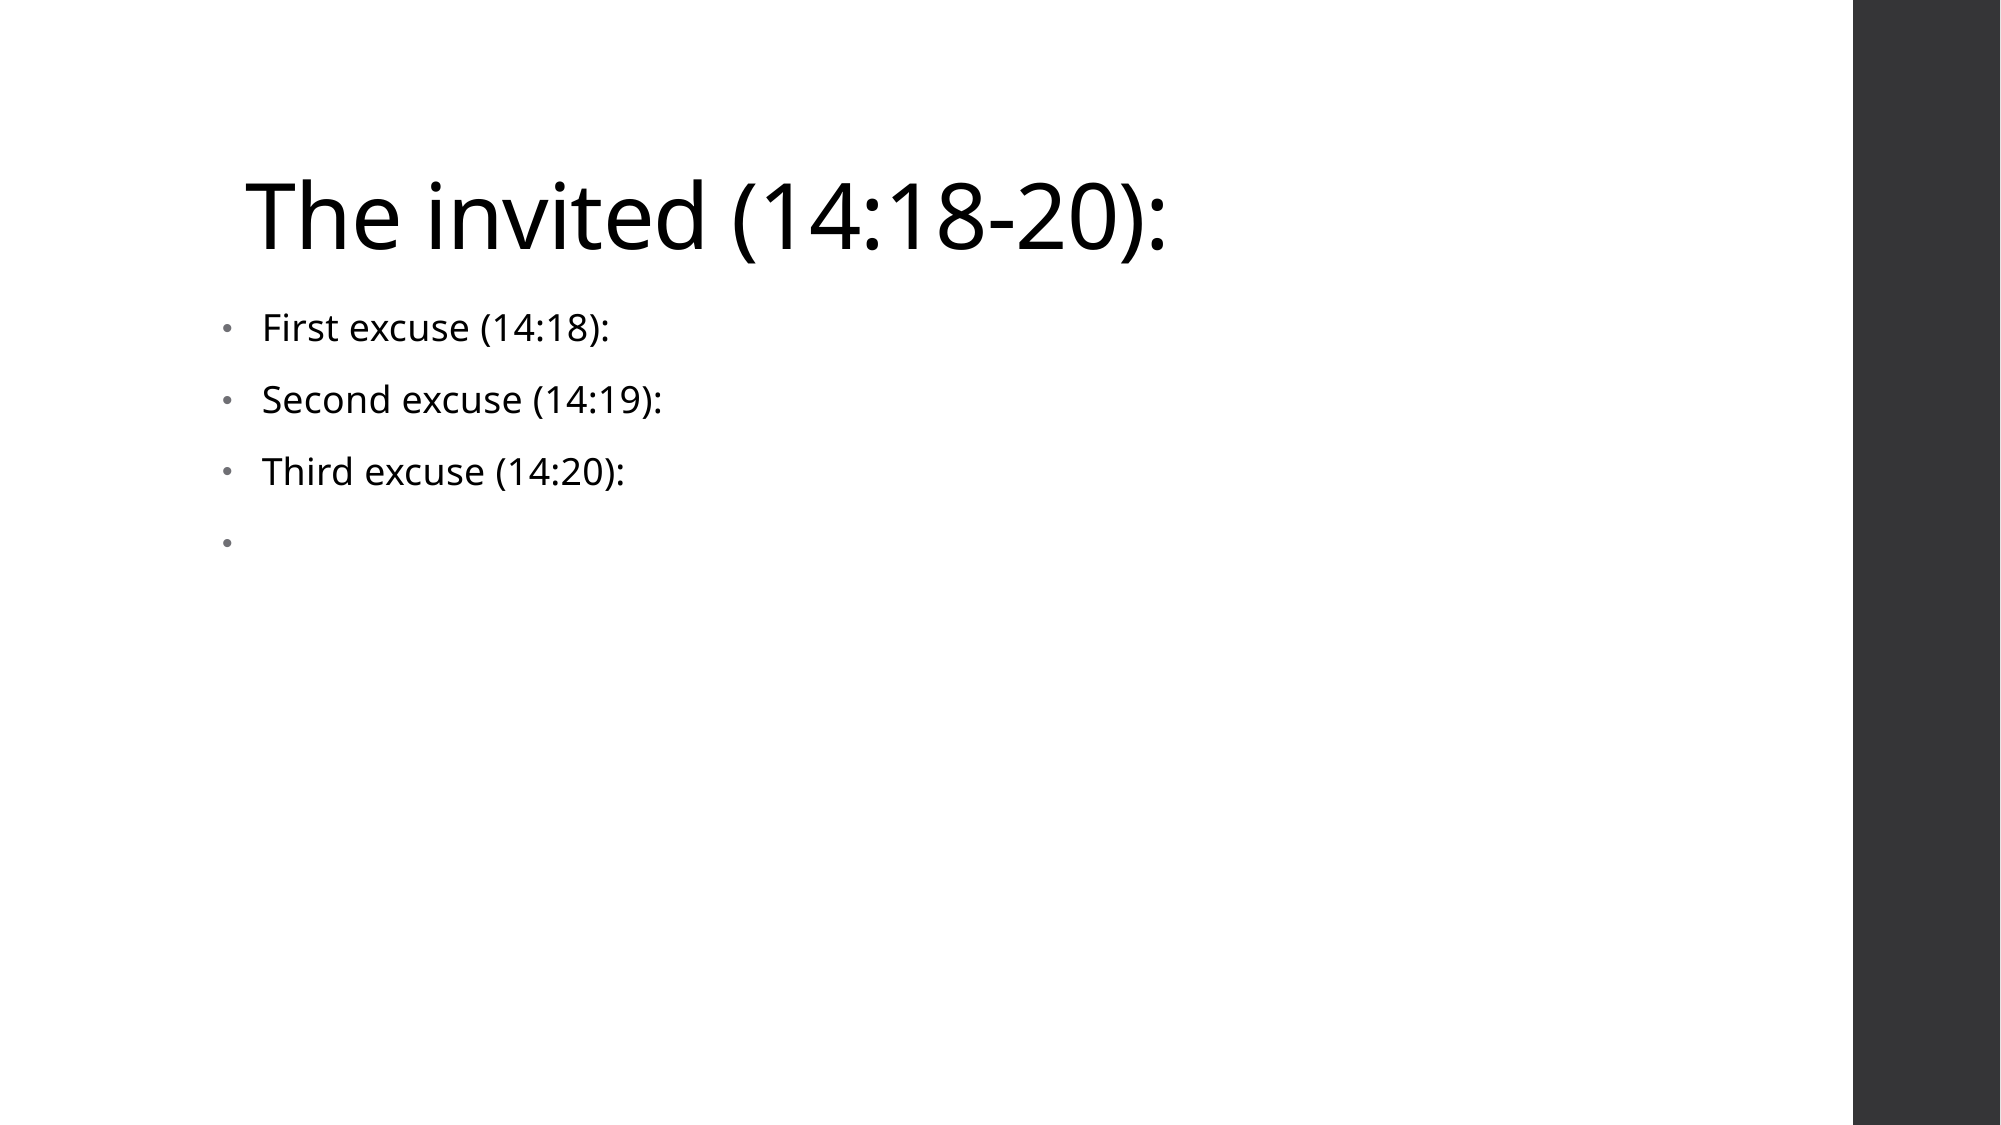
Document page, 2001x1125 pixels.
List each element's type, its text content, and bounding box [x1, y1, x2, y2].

title The invited (14:18-20): [206, 60, 1797, 278]
list First excuse (14:18): Second excuse (14:19): Third excuse (14:20): [206, 299, 1617, 1014]
